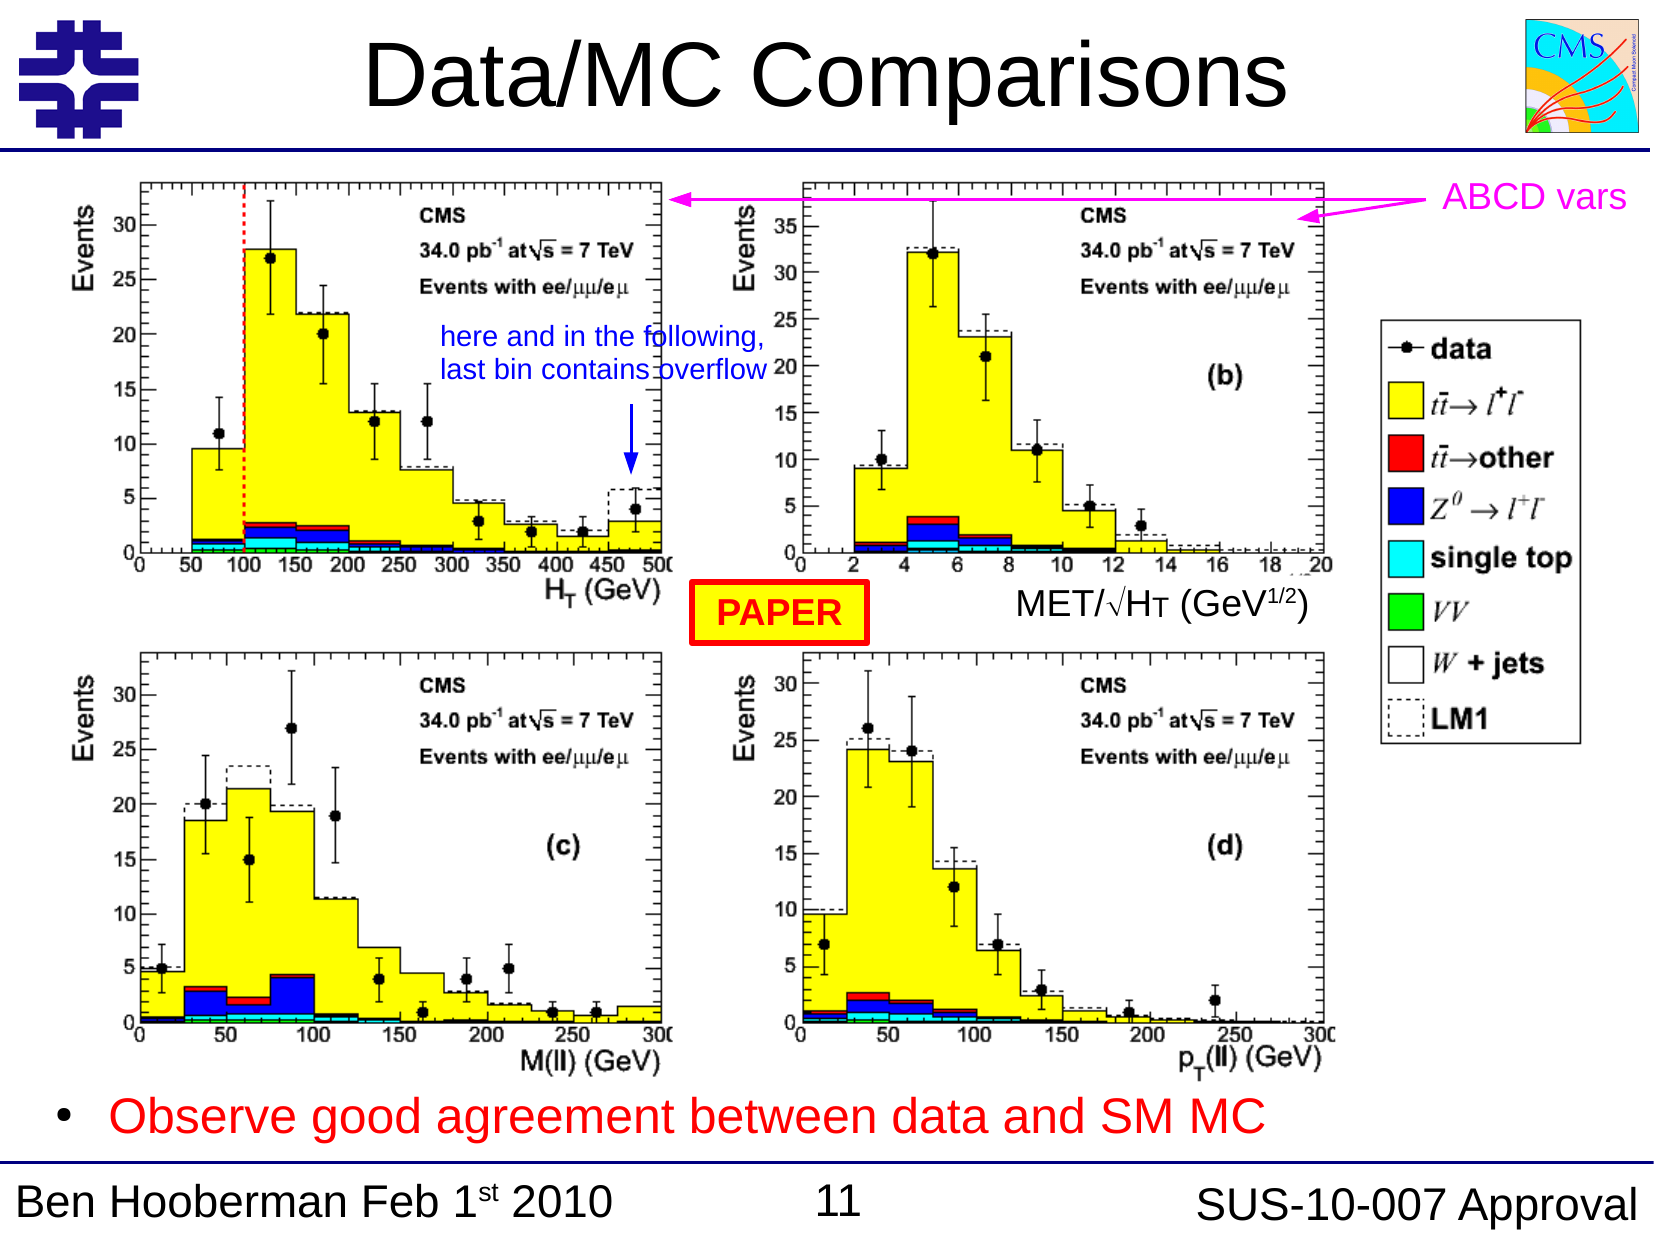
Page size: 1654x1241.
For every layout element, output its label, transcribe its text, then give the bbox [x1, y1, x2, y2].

text_box PAPER [691, 581, 868, 644]
text_box MET/HT (GeV1/2) [975, 575, 1351, 632]
list Observe good agreement between data and SM MC [37, 1088, 1613, 1189]
text_box ABCD vars [1427, 168, 1654, 230]
picture [27, 152, 1654, 1092]
title Data/MC Comparisons [0, 0, 1654, 151]
text_box here and in the following, last bin contains overflow [425, 312, 819, 401]
